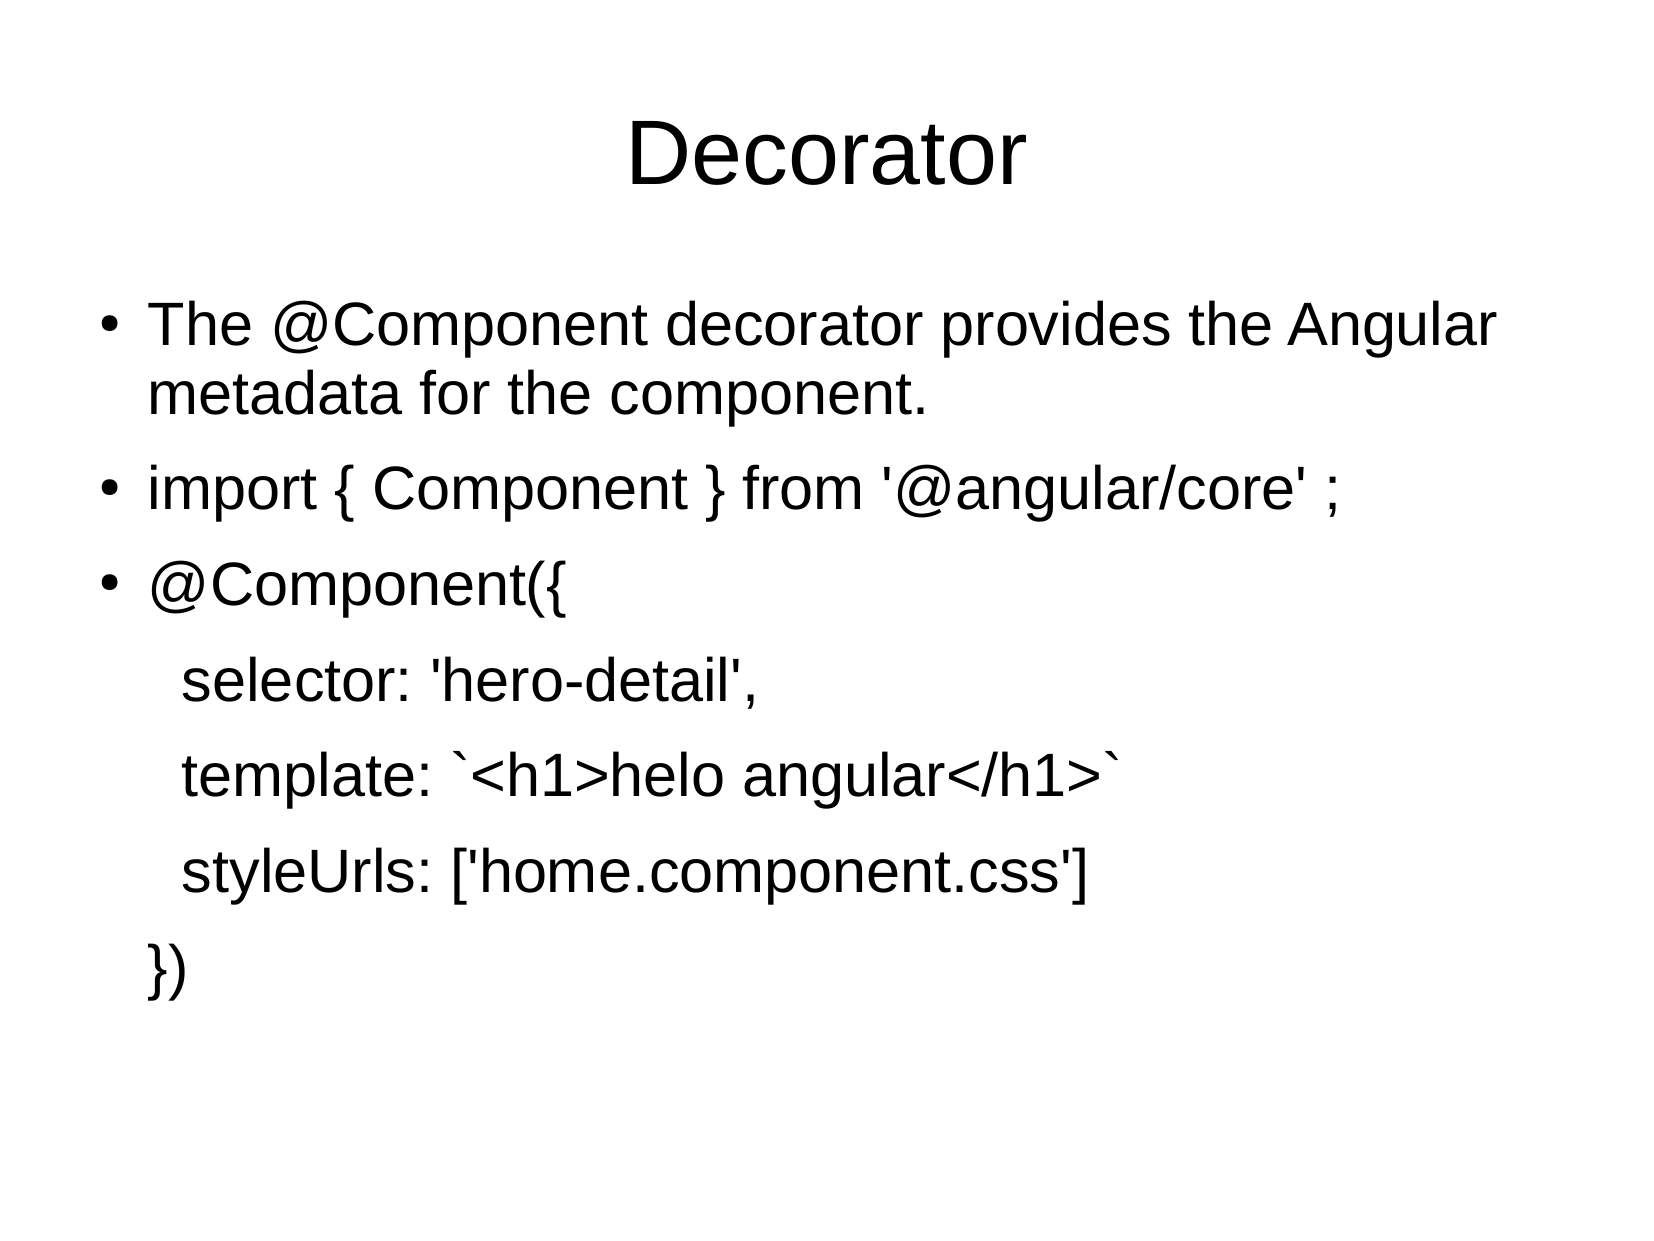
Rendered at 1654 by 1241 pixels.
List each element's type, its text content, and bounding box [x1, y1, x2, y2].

list The @Component decorator provides the Angular metadata for the component. import { Component } from '@angular/core' ; @Component({ selector: 'hero-detail', template: `<h1>helo angular</h1>` styleUrls: ['home.component.css'] }) [82, 290, 1571, 1010]
title Decorator [82, 49, 1571, 257]
